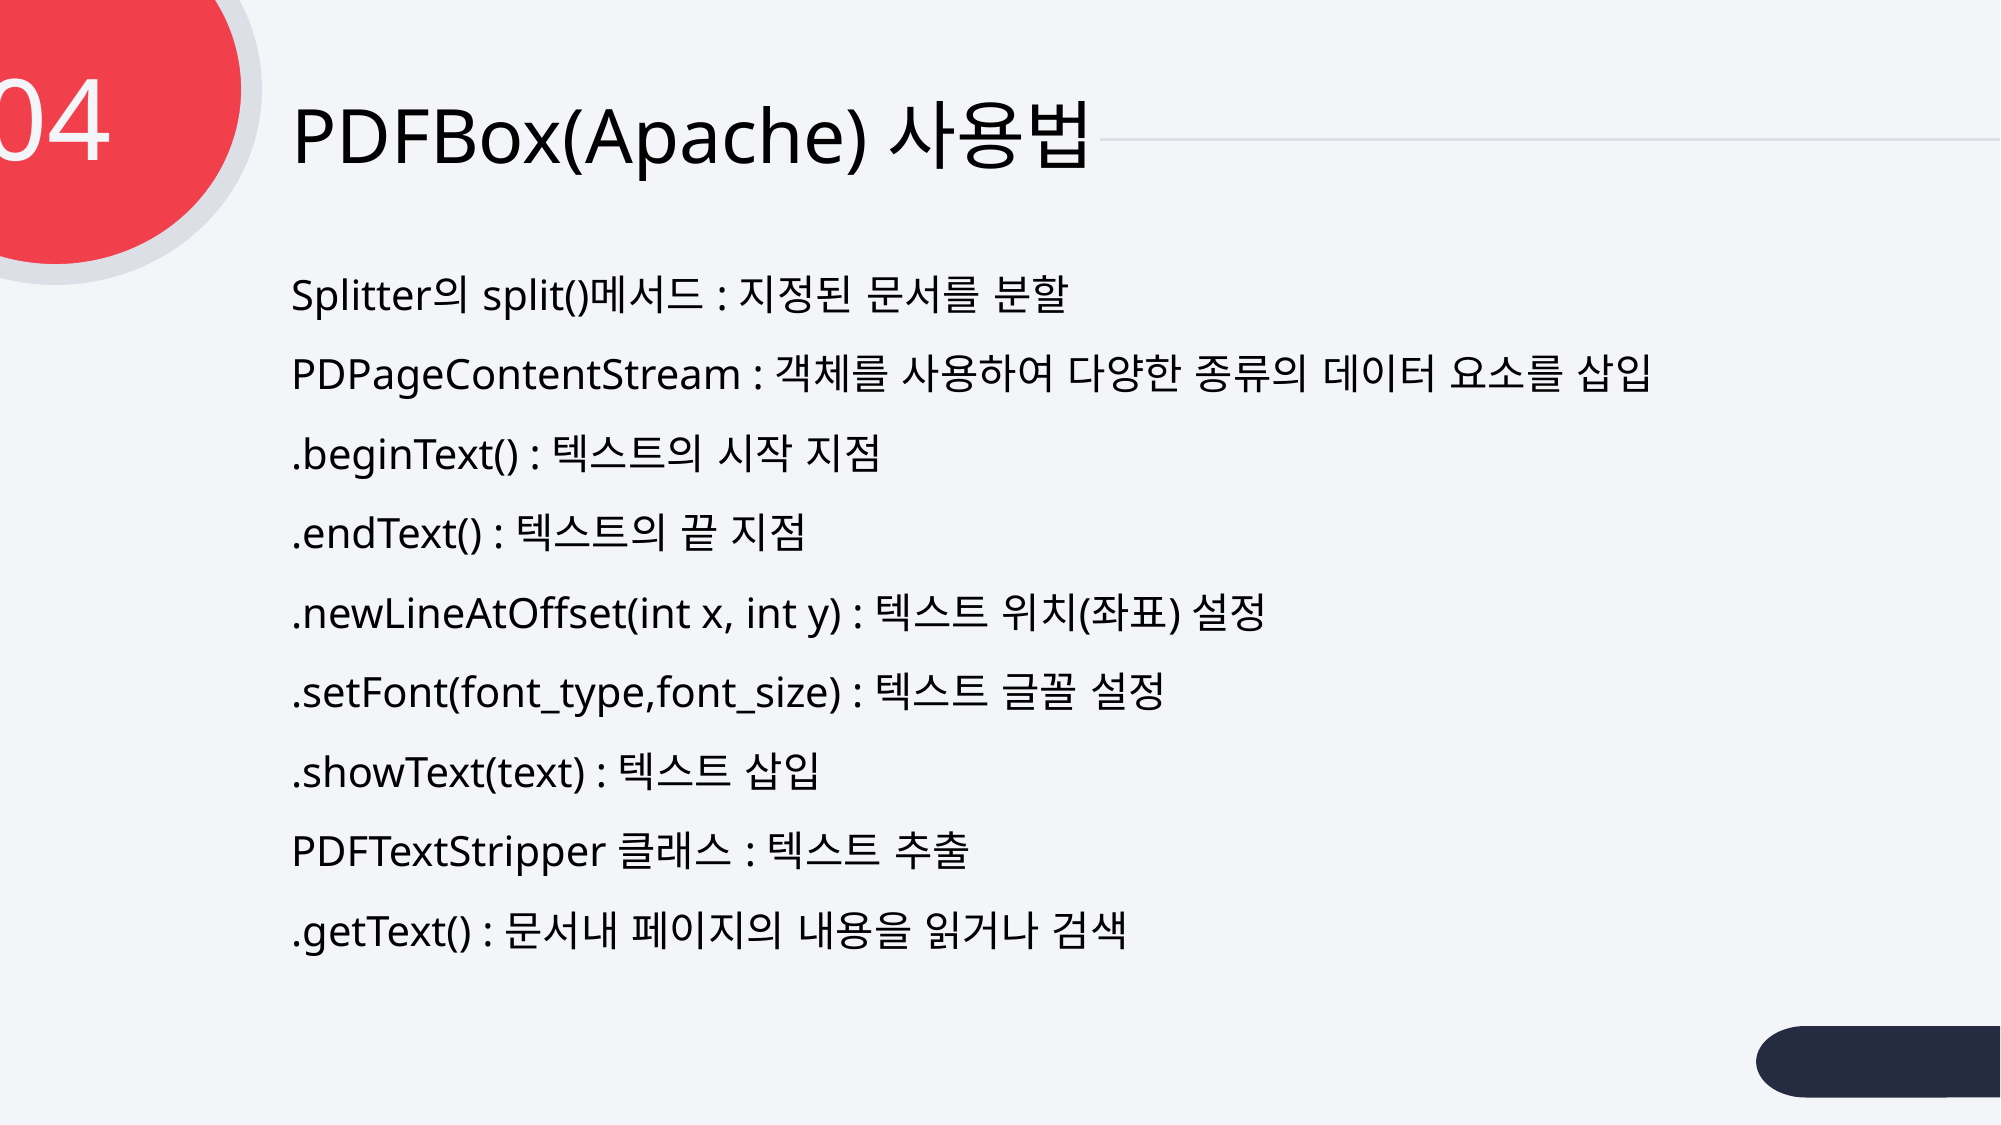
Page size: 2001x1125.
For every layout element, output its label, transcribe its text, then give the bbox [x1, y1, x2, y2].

list 04 [0, 47, 167, 186]
list Splitter의 split()메서드 : 지정된 문서를 분할 PDPageContentStream : 객체를 사용하여 다양한 종류의 데이터 요소를 삽입 .beginText() : 텍스트의 시작 지점 .endText() : 텍스트의 끝 지점 .newLineAtOffset(int x, int y) : 텍스트 위치(좌표) 설정 .setFont(font_type,font_size) : 텍스트 글꼴 설정 .showText(text) : 텍스트 삽입 PDFTextStripper 클래스 : 텍스트 추출 .getText() : 문서내 페이지의 내용을 읽거나 검색 [290, 268, 1796, 1016]
title PDFBox(Apache) 사용법 [290, 89, 1195, 191]
